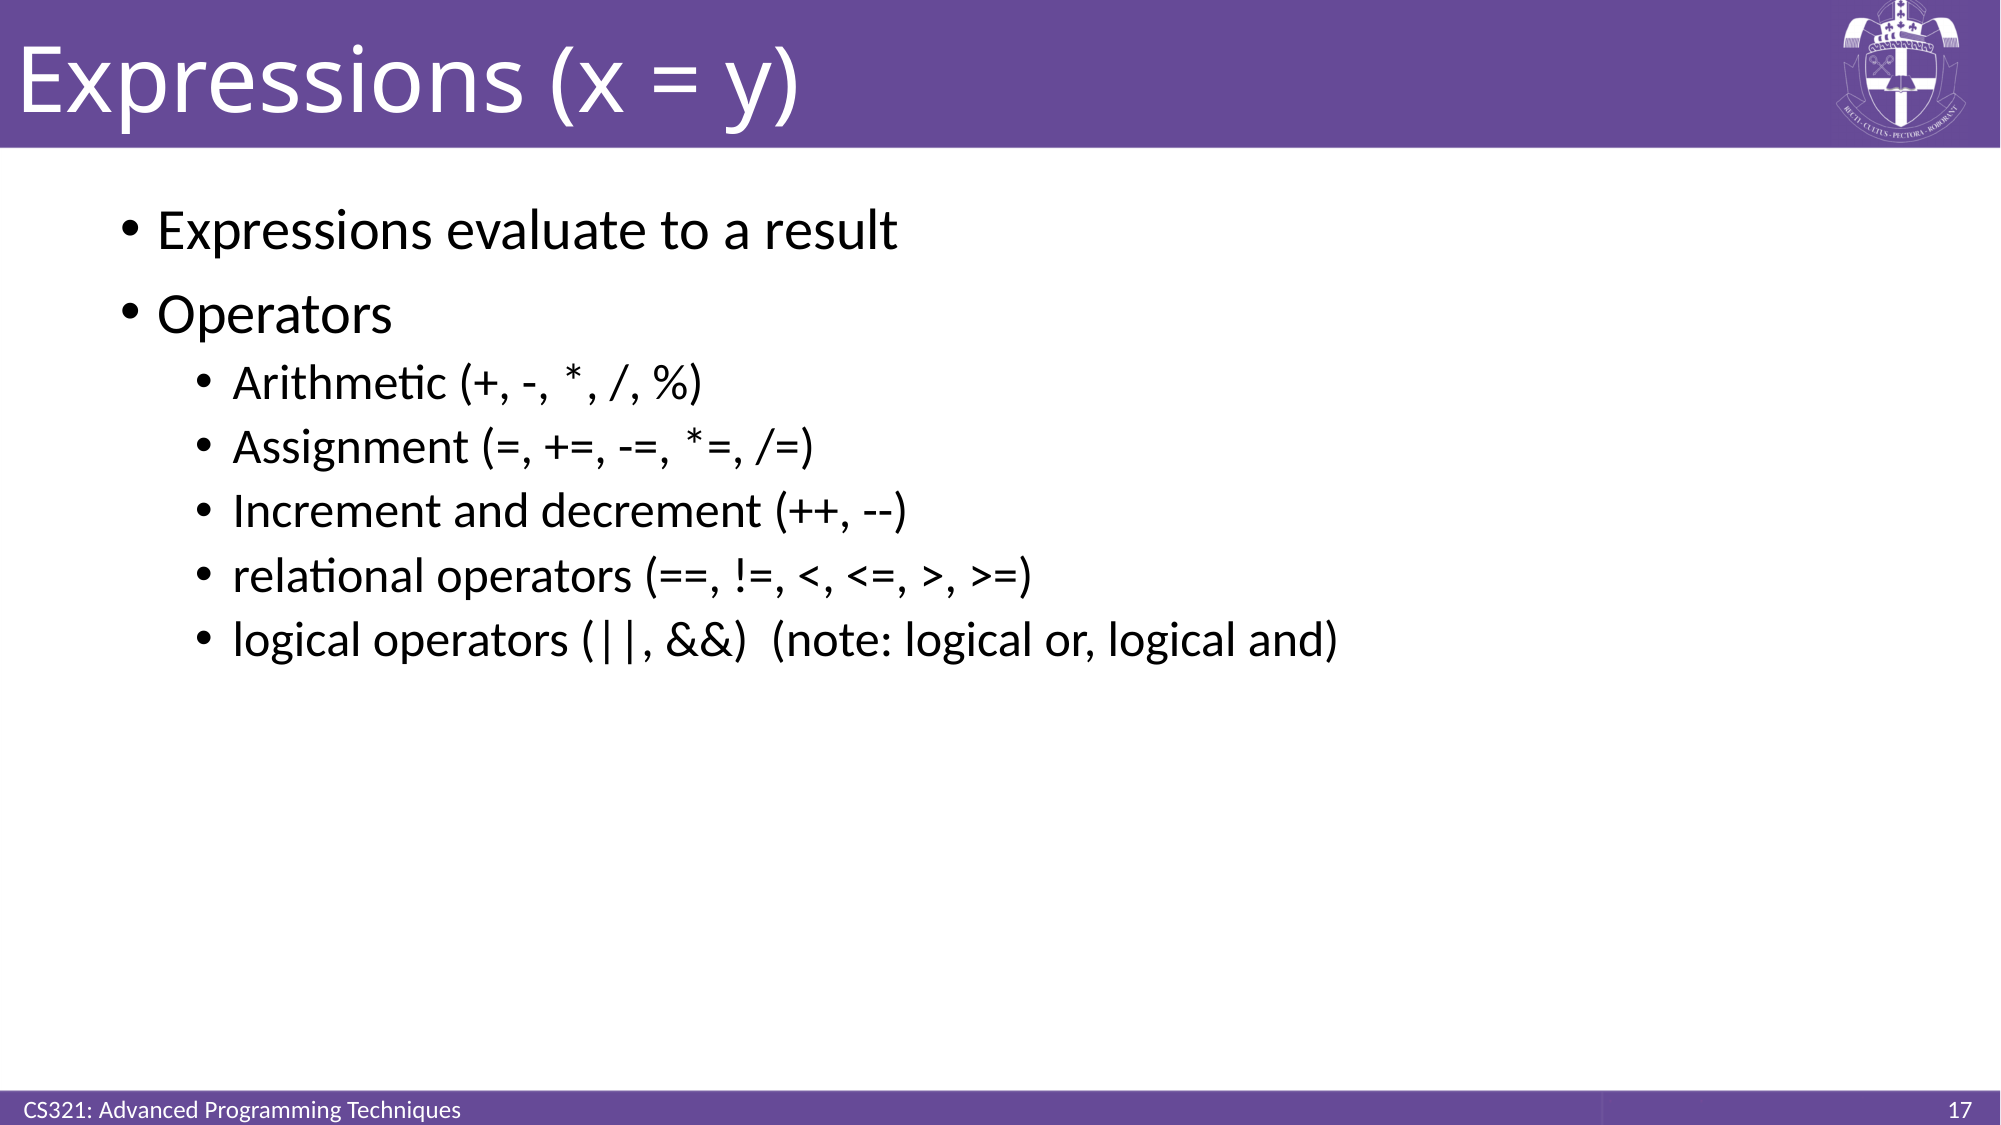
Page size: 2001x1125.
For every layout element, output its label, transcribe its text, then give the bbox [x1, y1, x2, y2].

slide_number <number> [1862, 1078, 1994, 1125]
title Expressions (x = y) [0, 0, 1725, 192]
list Expressions evaluate to a result Operators Arithmetic (+, -, *, /, %) Assignment (=, +=, -=, *=, /=) Increment and decrement (++, --) relational operators (==, !=, <, <=, >, >=) logical operators (||, &&) (note: logical or, logical and) [105, 191, 1831, 1079]
picture [0, 0, 2001, 1125]
